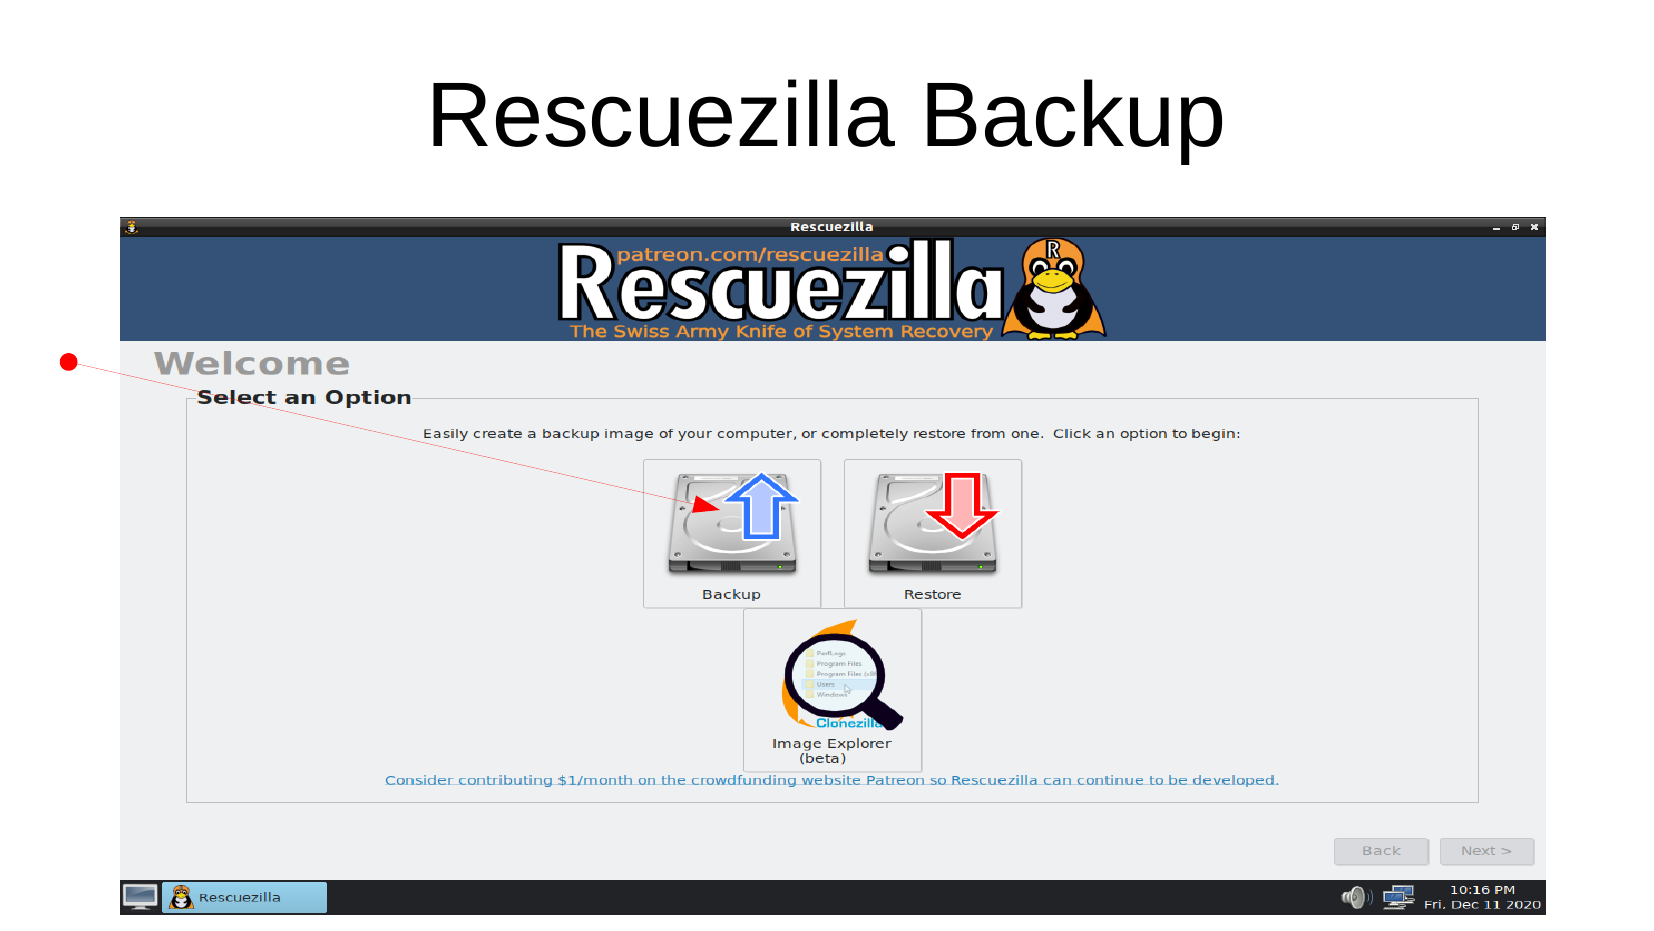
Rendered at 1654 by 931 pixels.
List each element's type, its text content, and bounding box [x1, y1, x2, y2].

title Rescuezilla Backup [82, 37, 1571, 193]
picture [120, 217, 1546, 916]
